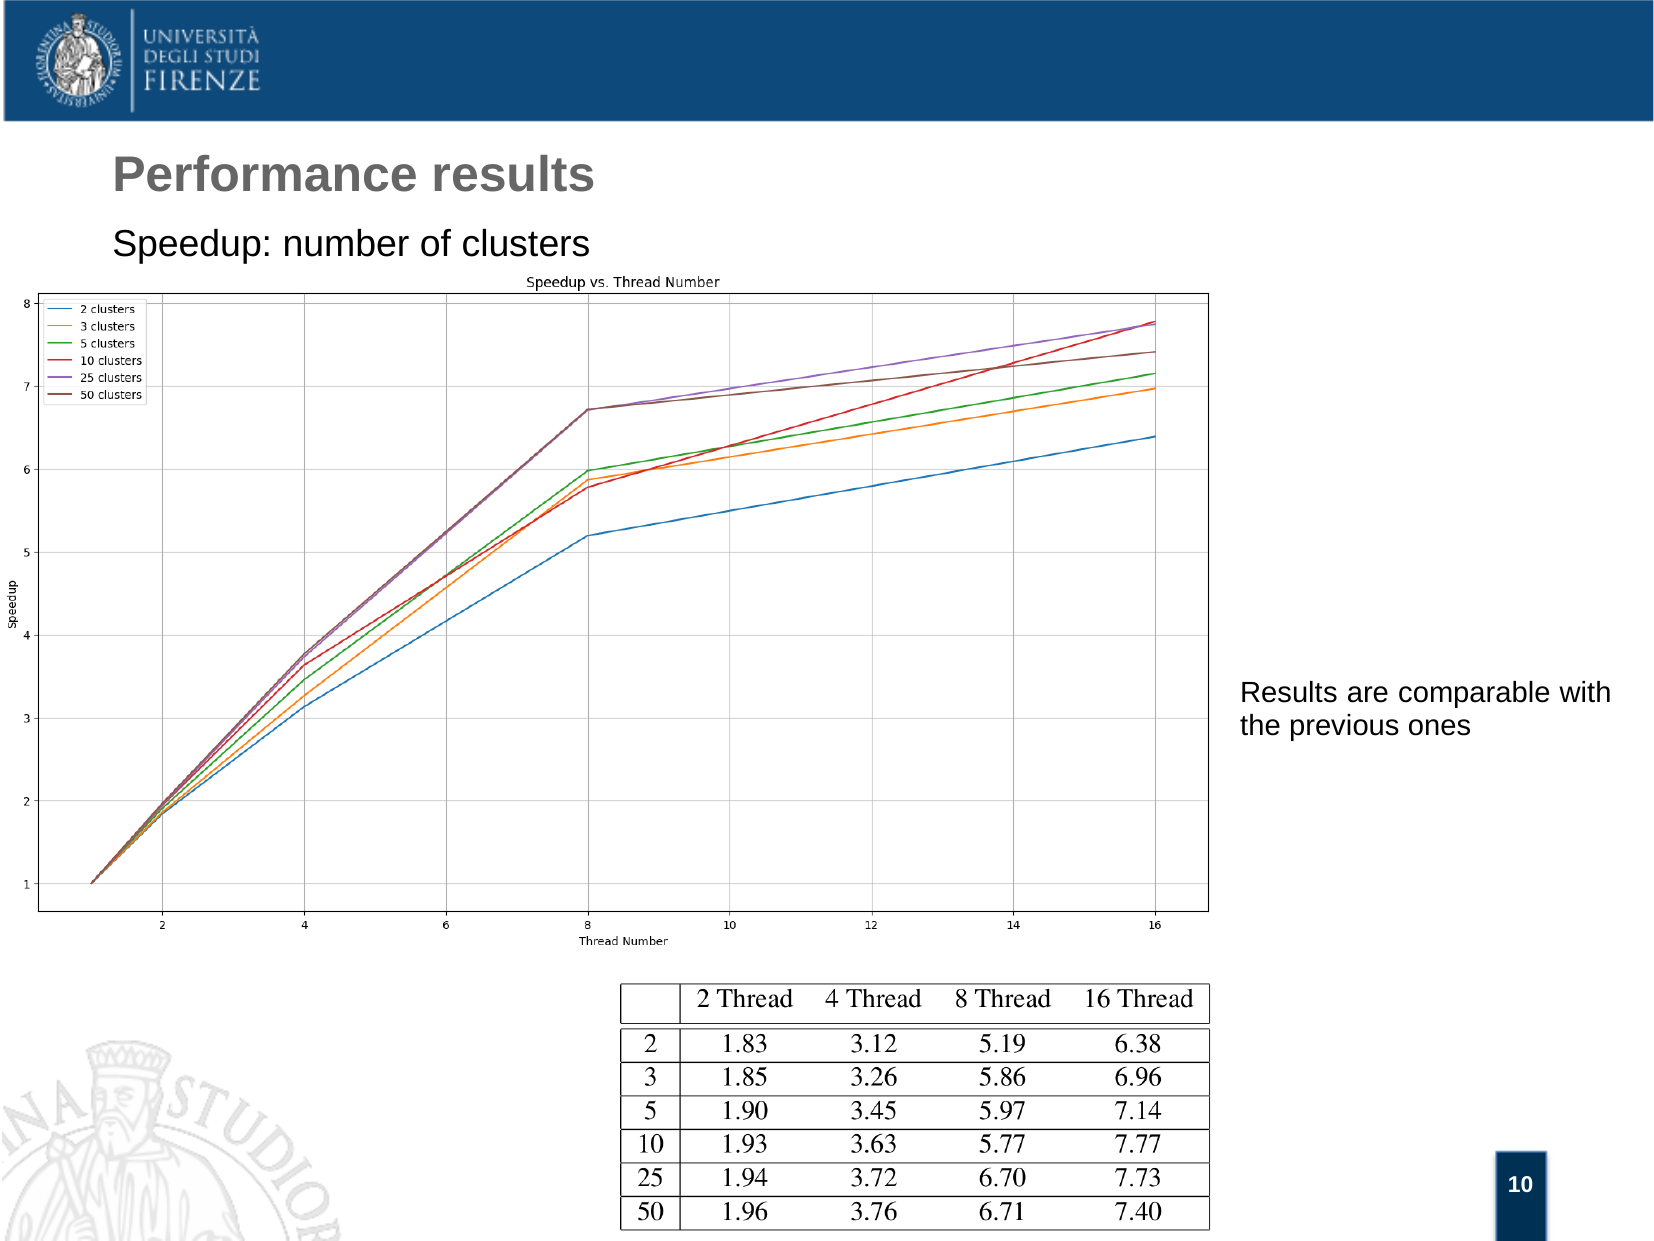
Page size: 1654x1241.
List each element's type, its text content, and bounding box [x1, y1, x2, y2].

text_box Results are comparable with the previous ones [1240, 206, 1613, 1211]
text_box 10 [1505, 1160, 1536, 1208]
picture [0, 0, 1654, 1241]
text_box Performance results Speedup: number of clusters [112, 118, 975, 265]
